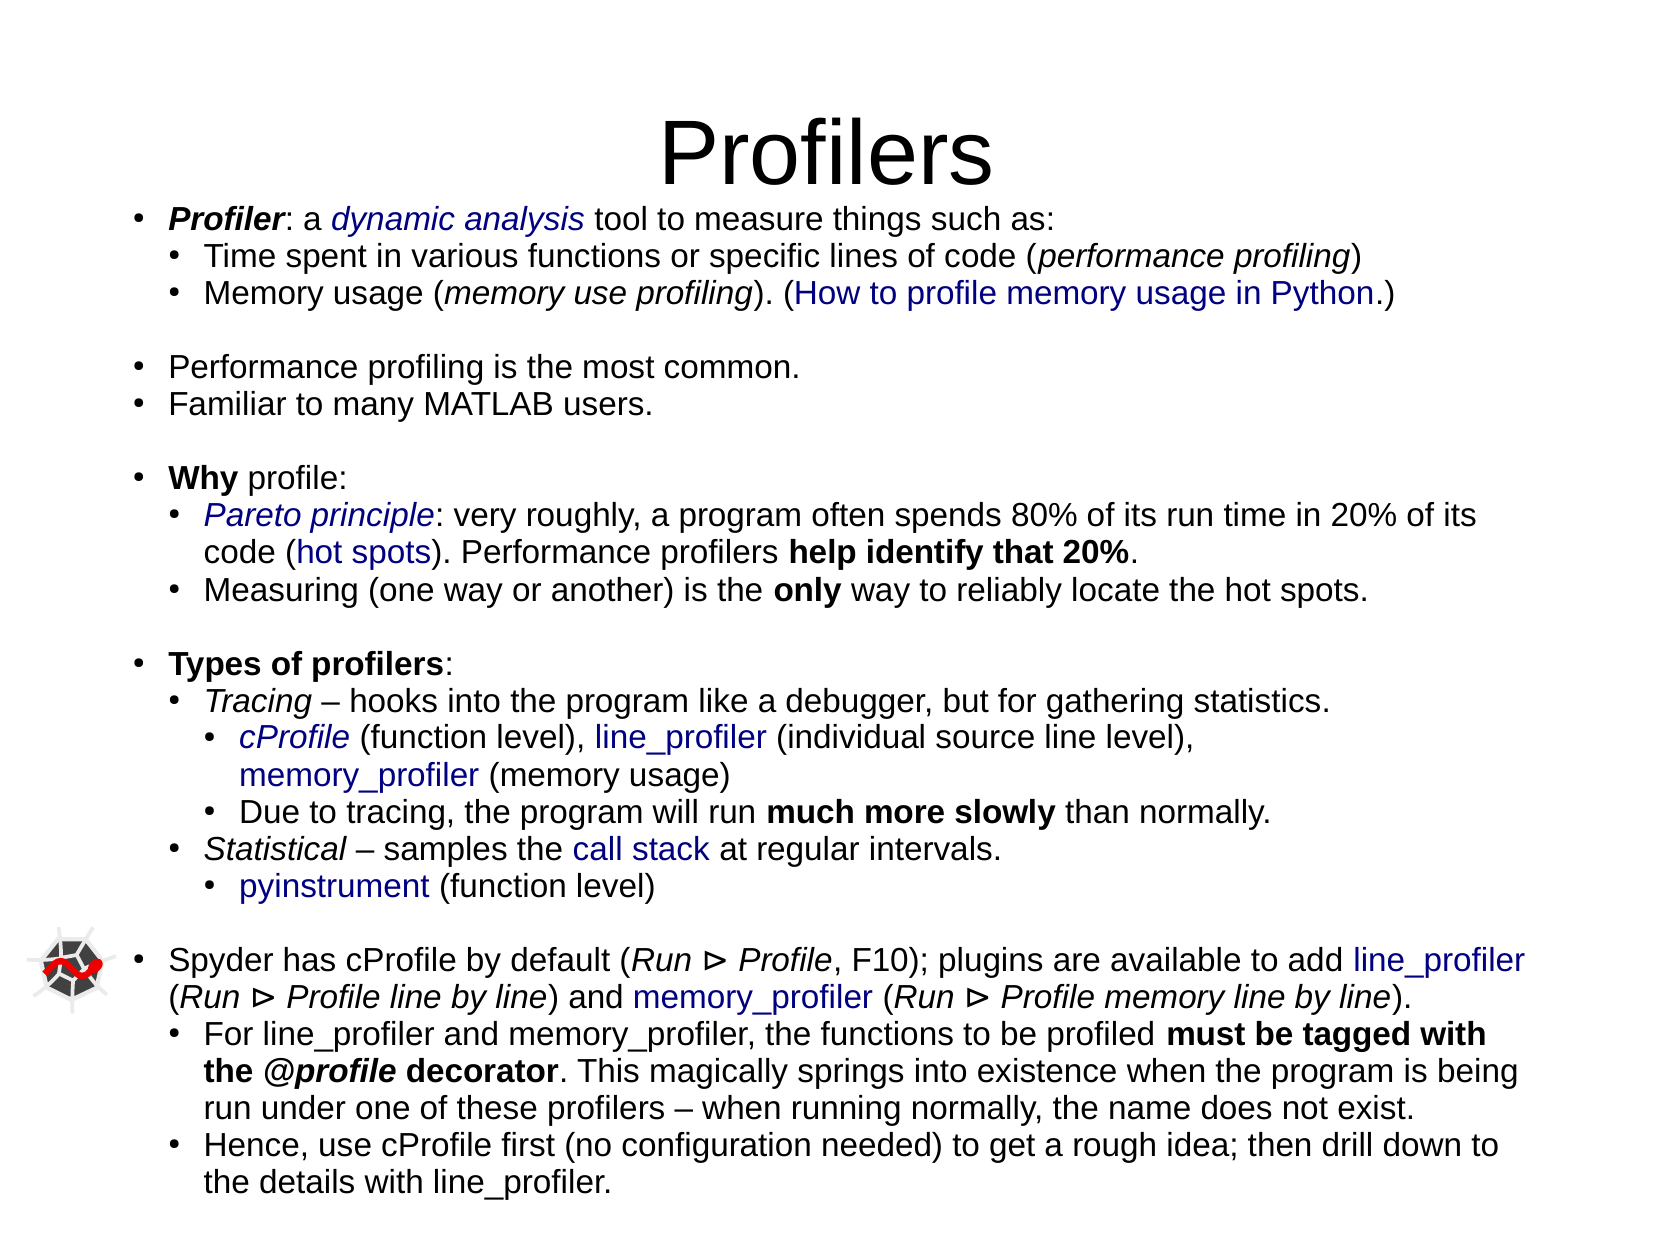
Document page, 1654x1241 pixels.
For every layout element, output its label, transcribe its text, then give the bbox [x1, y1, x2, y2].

picture [26, 926, 117, 1014]
text_box Profiler: a dynamic analysis tool to measure things such as: Time spent in various functions or specific lines of code (performance profiling) Memory usage (memory use profiling). (How to profile memory usage in Python.) Performance profiling is the most common. Familiar to many MATLAB users. Why profile: Pareto principle: very roughly, a program often spends 80% of its run time in 20% of its code (hot spots). Performance profilers help identify that 20%. Measuring (one way or another) is the only way to reliably locate the hot spots. Types of profilers: Tracing – hooks into the program like a debugger, but for gathering statistics. cProfile (function level), line_profiler (individual source line level), memory_profiler (memory usage) Due to tracing, the program will run much more slowly than normally. Statistical – samples the call stack at regular intervals. pyinstrument (function level) Spyder has cProfile by default (Run ⊳ Profile, F10); plugins are available to add line_profiler (Run ⊳ Profile line by line) and memory_profiler (Run ⊳ Profile memory line by line). For line_profiler and memory_profiler, the functions to be profiled must be tagged with the @profile decorator. This magically springs into existence when the program is being run under one of these profilers – when running normally, the name does not exist. Hence, use cProfile first (no configuration needed) to get a rough idea; then drill down to the details with line_profiler. [82, 193, 1561, 1221]
title Profilers [82, 49, 1571, 257]
